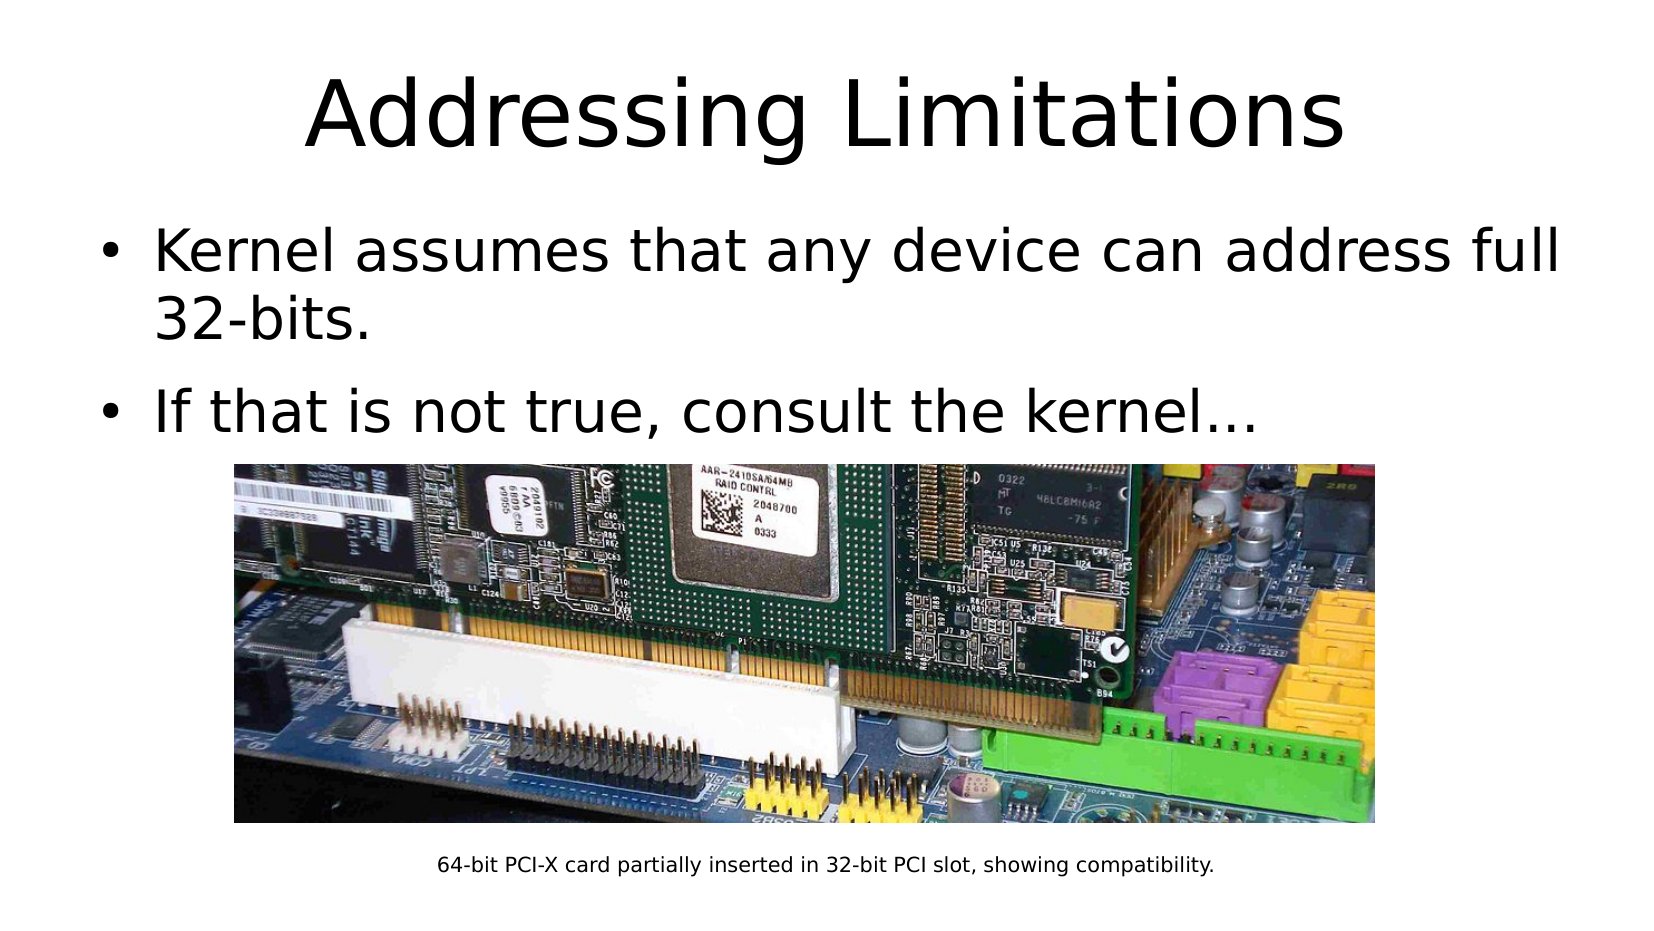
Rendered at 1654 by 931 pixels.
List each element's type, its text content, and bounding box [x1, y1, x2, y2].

picture [234, 464, 1375, 823]
text_box 64-bit PCI-X card partially inserted in 32-bit PCI slot, showing compatibility. [422, 845, 1231, 886]
list Kernel assumes that any device can address full 32-bits. If that is not true, consult the kernel... [82, 217, 1571, 758]
title Addressing Limitations [82, 37, 1571, 193]
